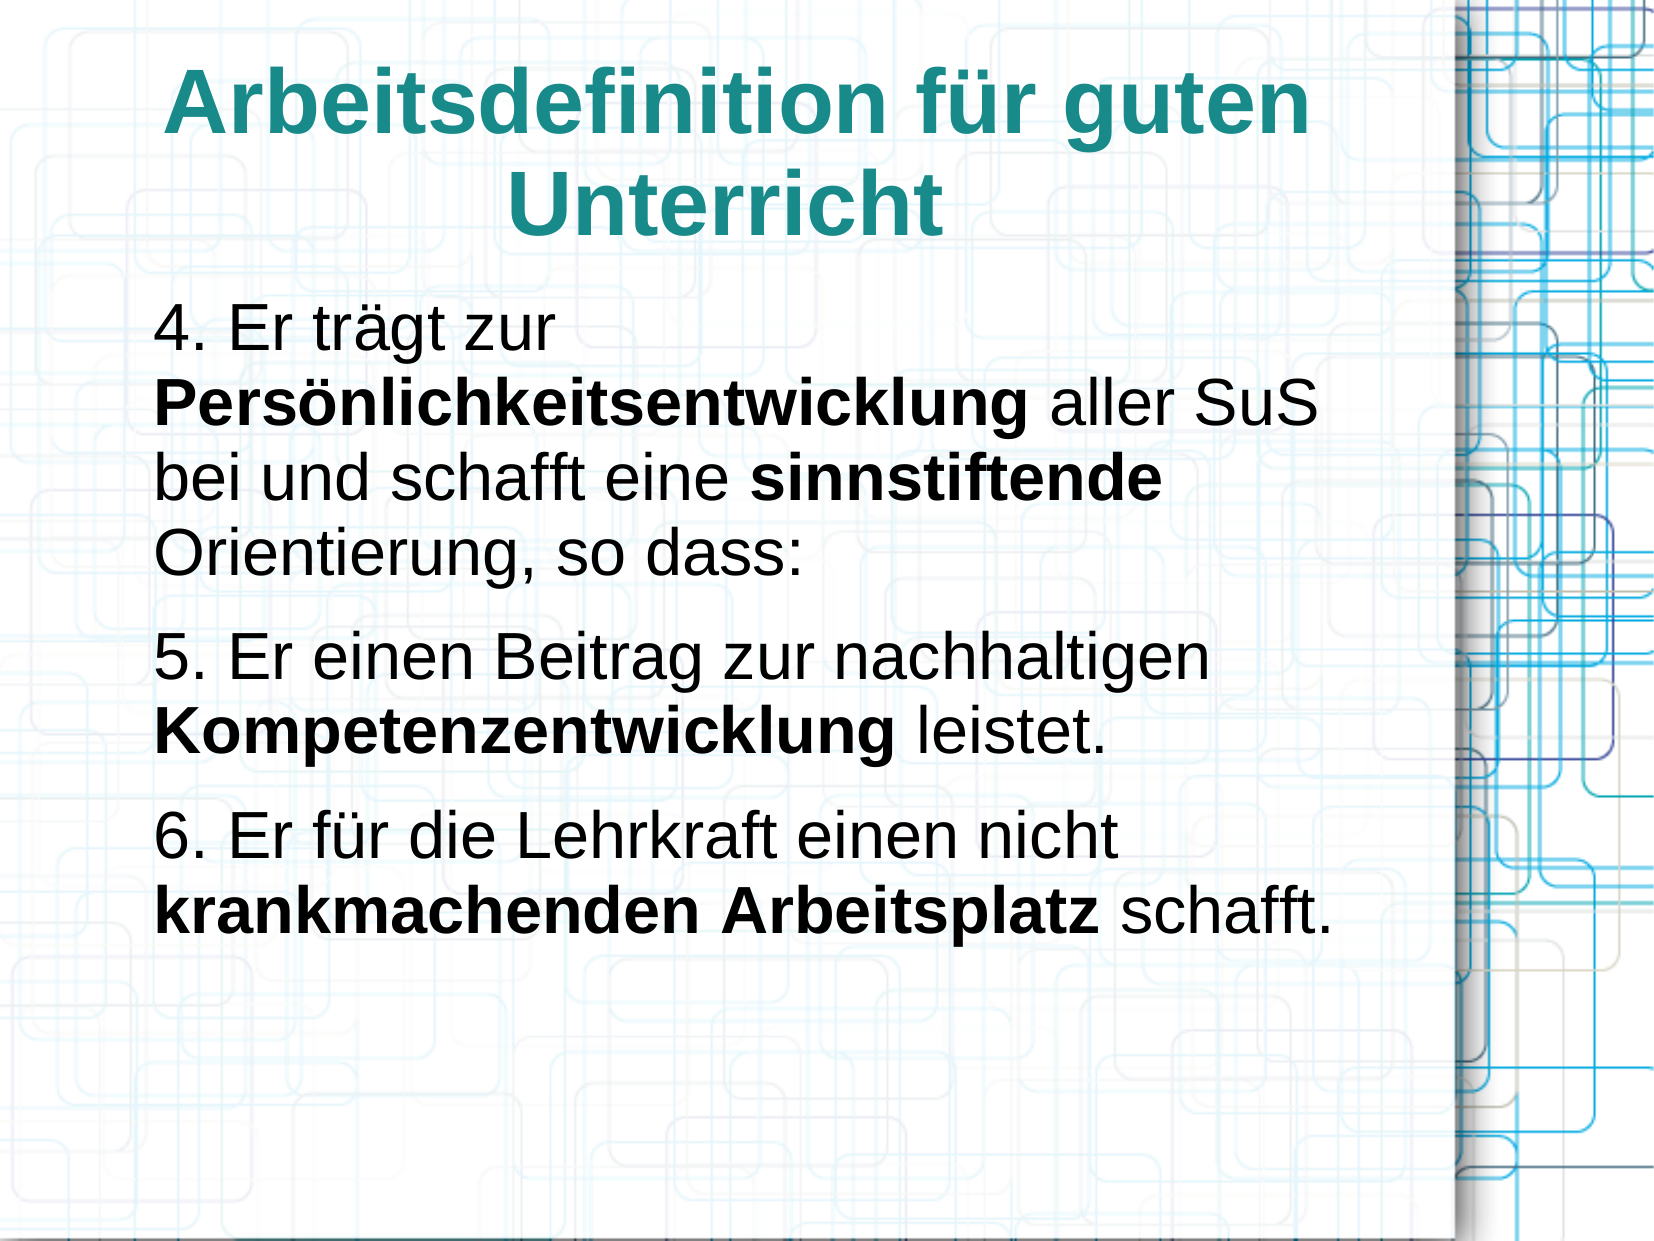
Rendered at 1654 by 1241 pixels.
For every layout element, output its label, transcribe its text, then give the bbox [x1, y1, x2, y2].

title Arbeitsdefinition für guten Unterricht [59, 49, 1418, 257]
list 4. Er trägt zur Persönlichkeitsentwicklung aller SuS bei und schafft eine sinnstiftende Orientierung, so dass: 5. Er einen Beitrag zur nachhaltigen Kompetenzentwicklung leistet. 6. Er für die Lehrkraft einen nicht krankmachenden Arbeitsplatz schafft. [82, 290, 1418, 1109]
picture [0, 0, 1654, 1241]
